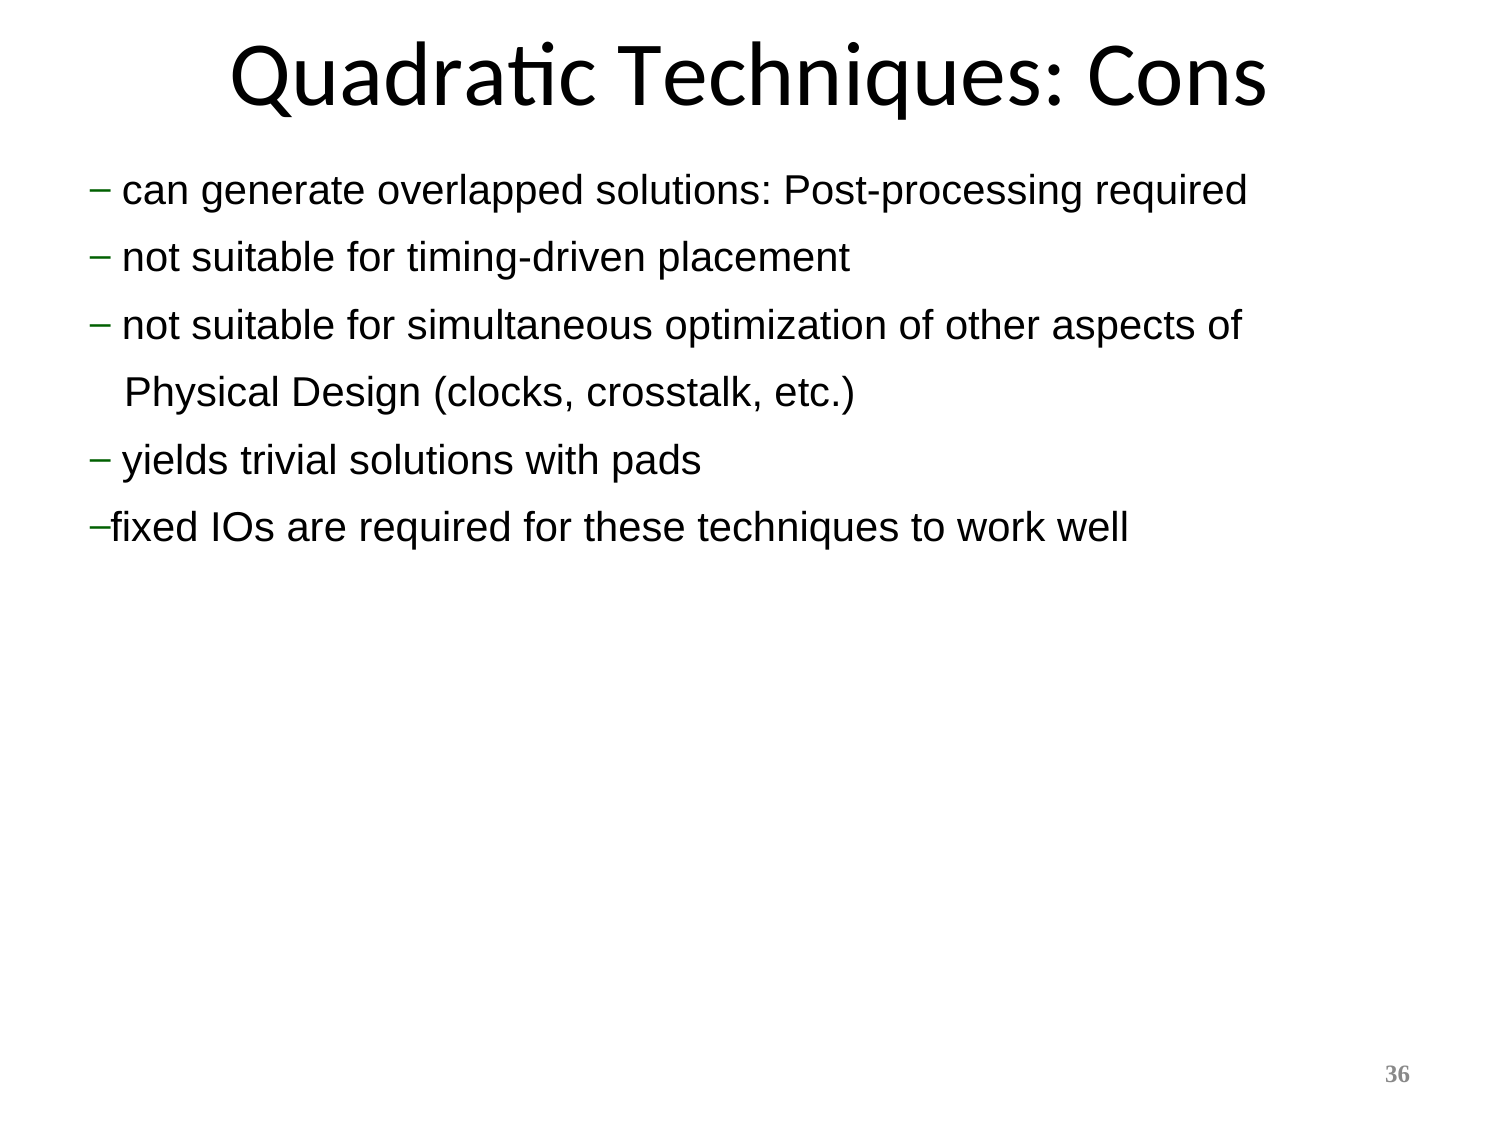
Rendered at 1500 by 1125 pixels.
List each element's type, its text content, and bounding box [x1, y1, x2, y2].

text_box can generate overlapped solutions: Post-processing required not suitable for timing-driven placement not suitable for simultaneous optimization of other aspects of Physical Design (clocks, crosstalk, etc.) yields trivial solutions with pads fixed IOs are required for these techniques to work well [89, 162, 1425, 988]
title Quadratic Techniques: Cons [75, 0, 1426, 163]
text_box <number> [1074, 1042, 1426, 1103]
